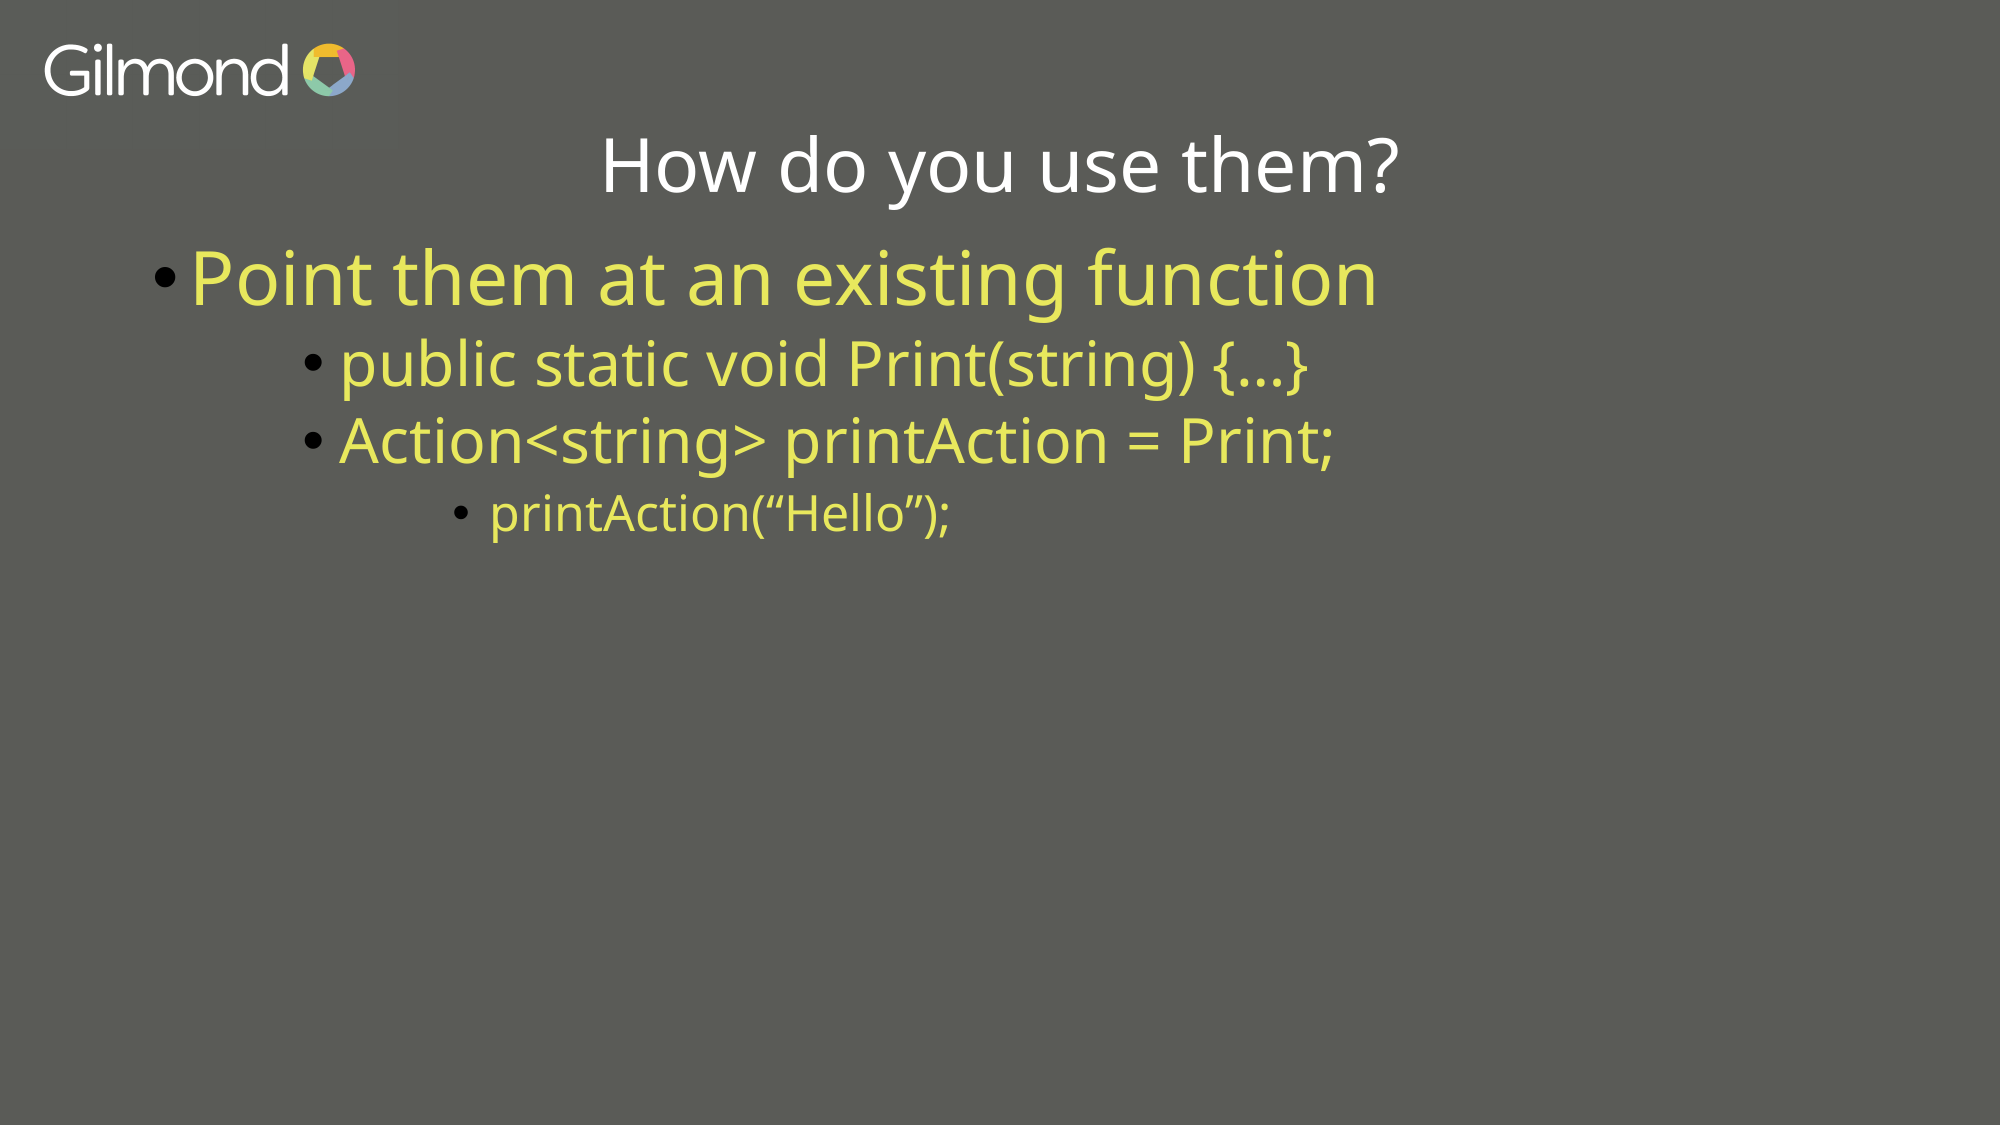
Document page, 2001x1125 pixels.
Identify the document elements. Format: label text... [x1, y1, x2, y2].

title How do you use them? [137, 59, 1863, 233]
list Point them at an existing function public static void Print(string) {…} Action<string> printAction = Print; printAction(“Hello”); [137, 233, 1863, 1053]
picture [0, 0, 399, 149]
